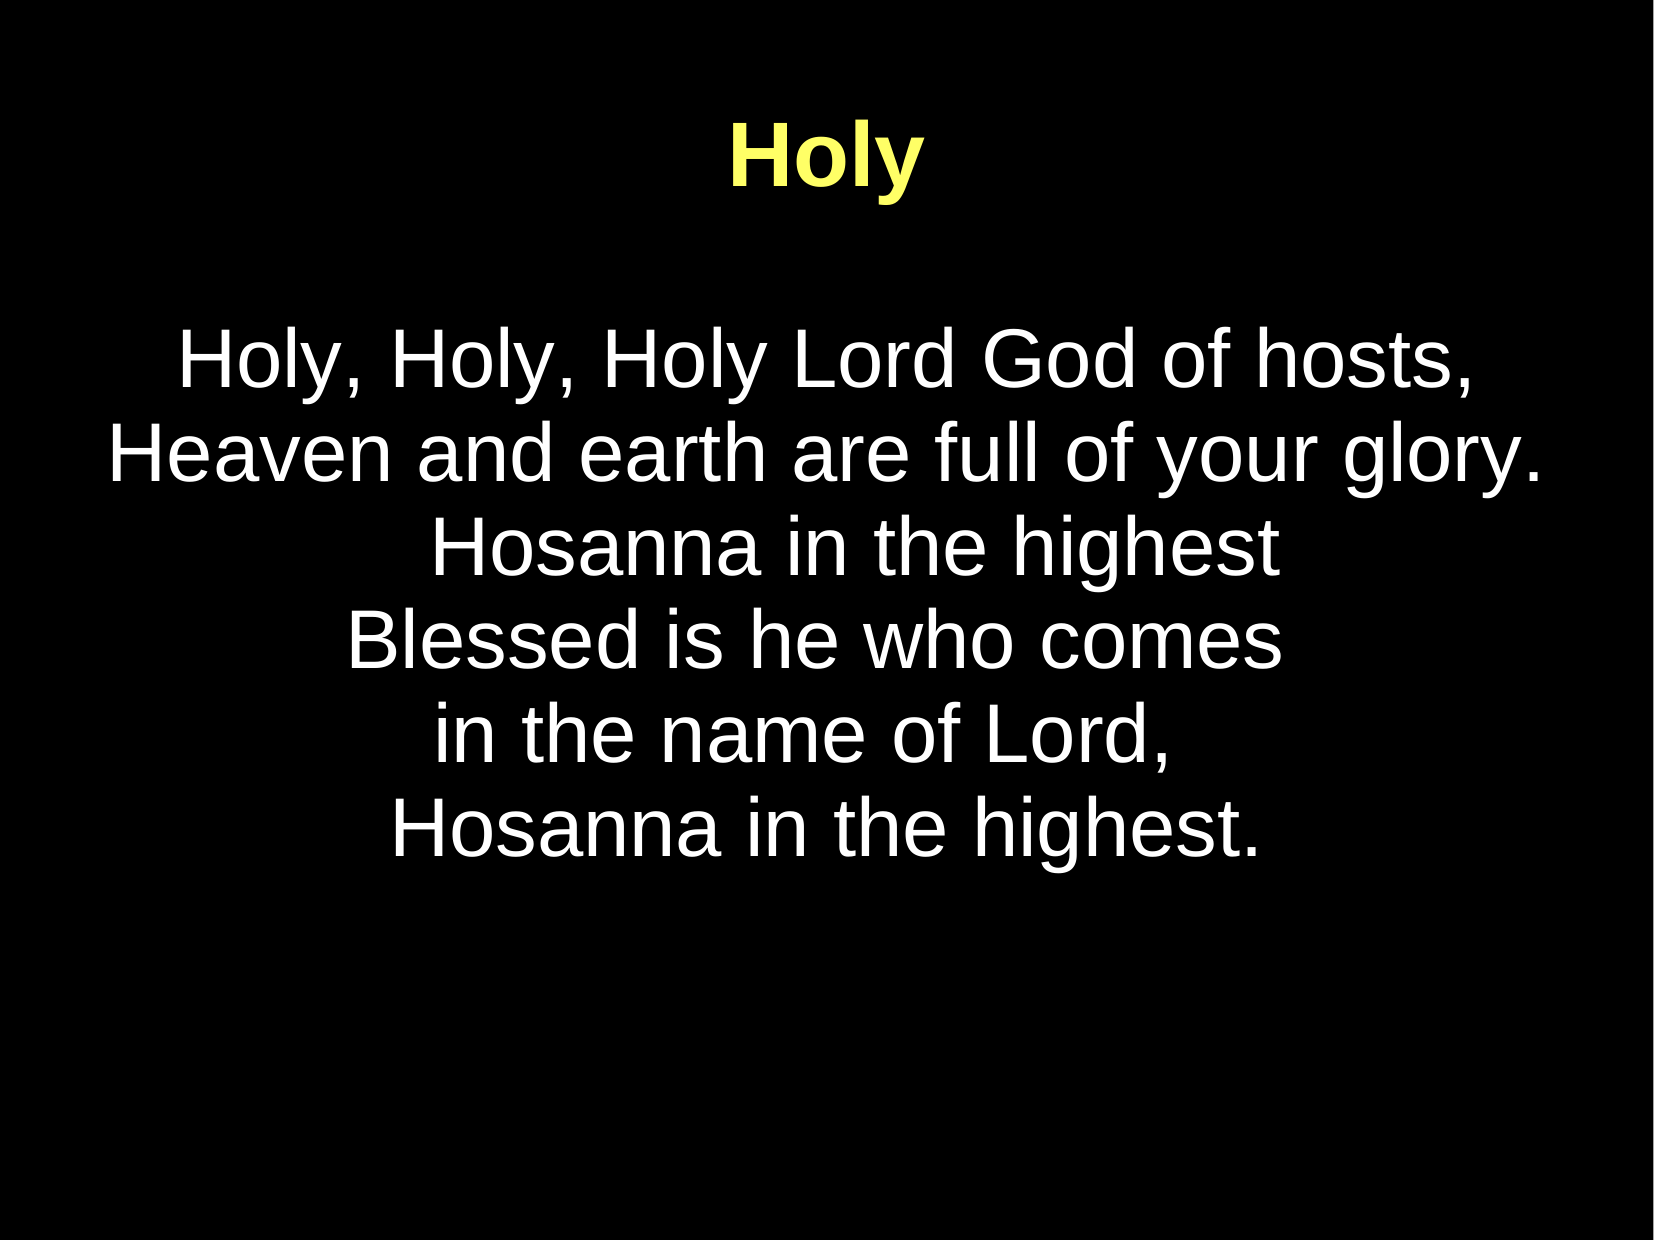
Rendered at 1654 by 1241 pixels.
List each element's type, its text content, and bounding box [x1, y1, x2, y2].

title Holy [82, 49, 1571, 257]
list Holy, Holy, Holy Lord God of hosts, Heaven and earth are full of your glory. Hosanna in the highest Blessed is he who comes in the name of Lord, Hosanna in the highest. [0, 307, 1654, 1241]
